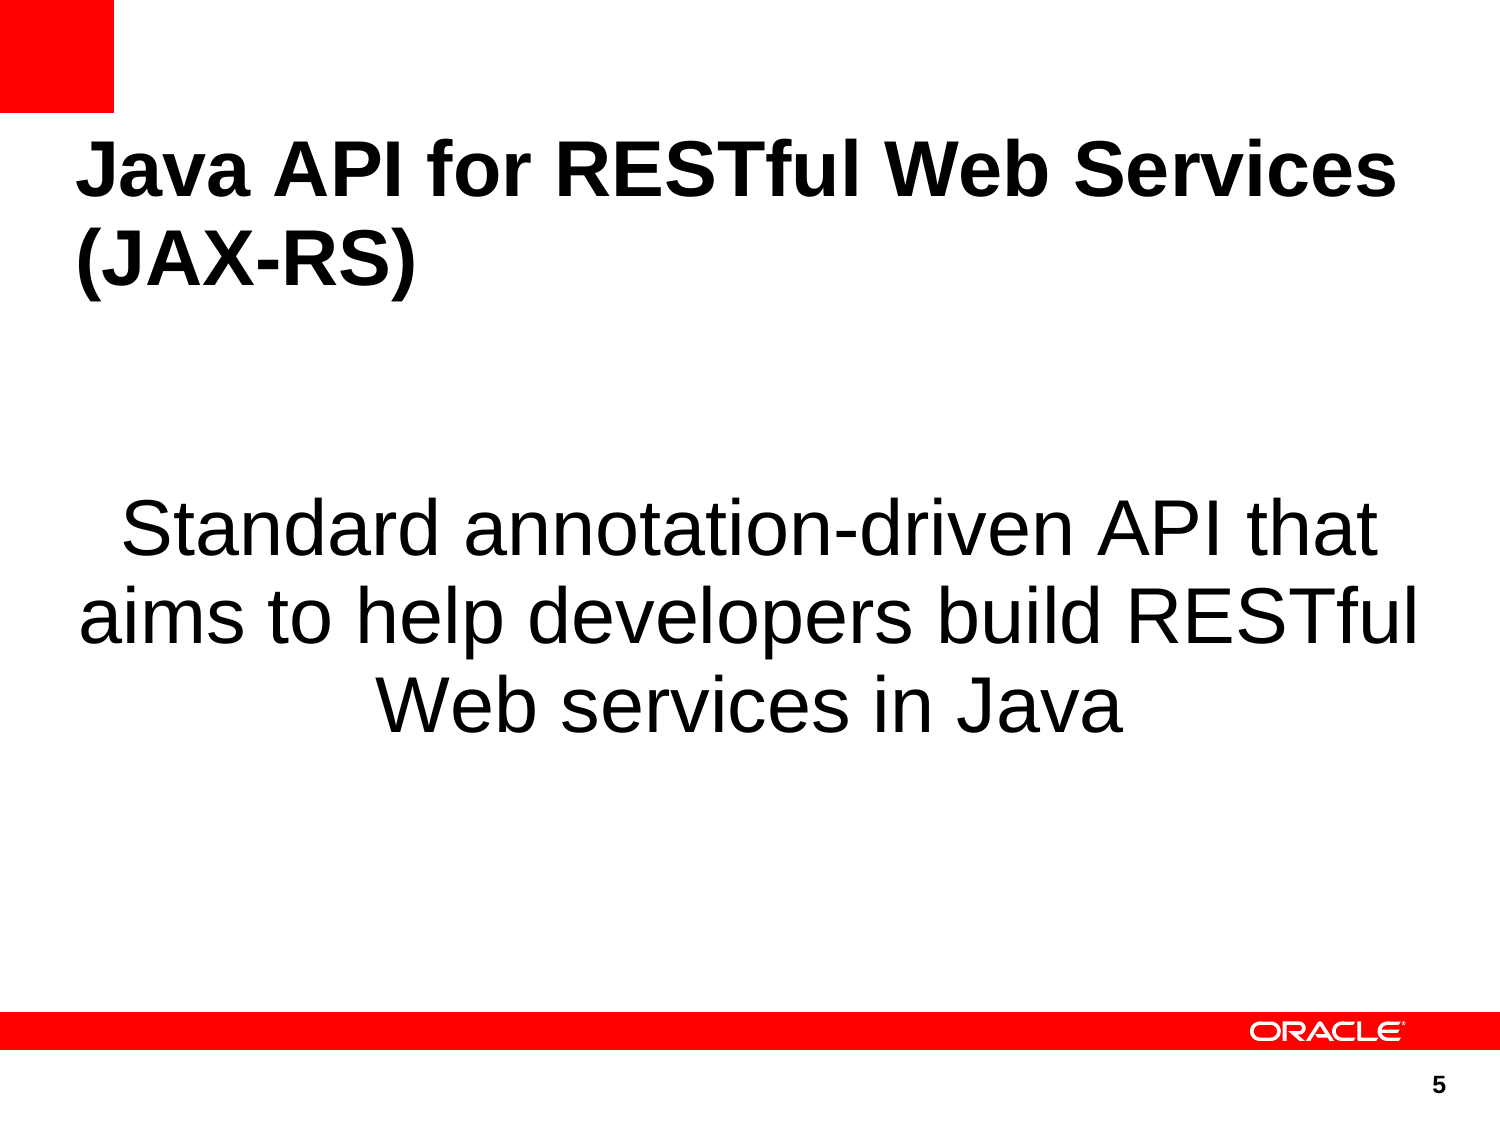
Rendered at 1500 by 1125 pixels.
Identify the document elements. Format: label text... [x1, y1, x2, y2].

picture [0, 1012, 1500, 1050]
title Java API for RESTful Web Services (JAX-RS) [75, 124, 1426, 303]
list Standard annotation-driven API that aims to help developers build RESTful Web services in Java [75, 319, 1426, 750]
picture [0, 0, 114, 113]
